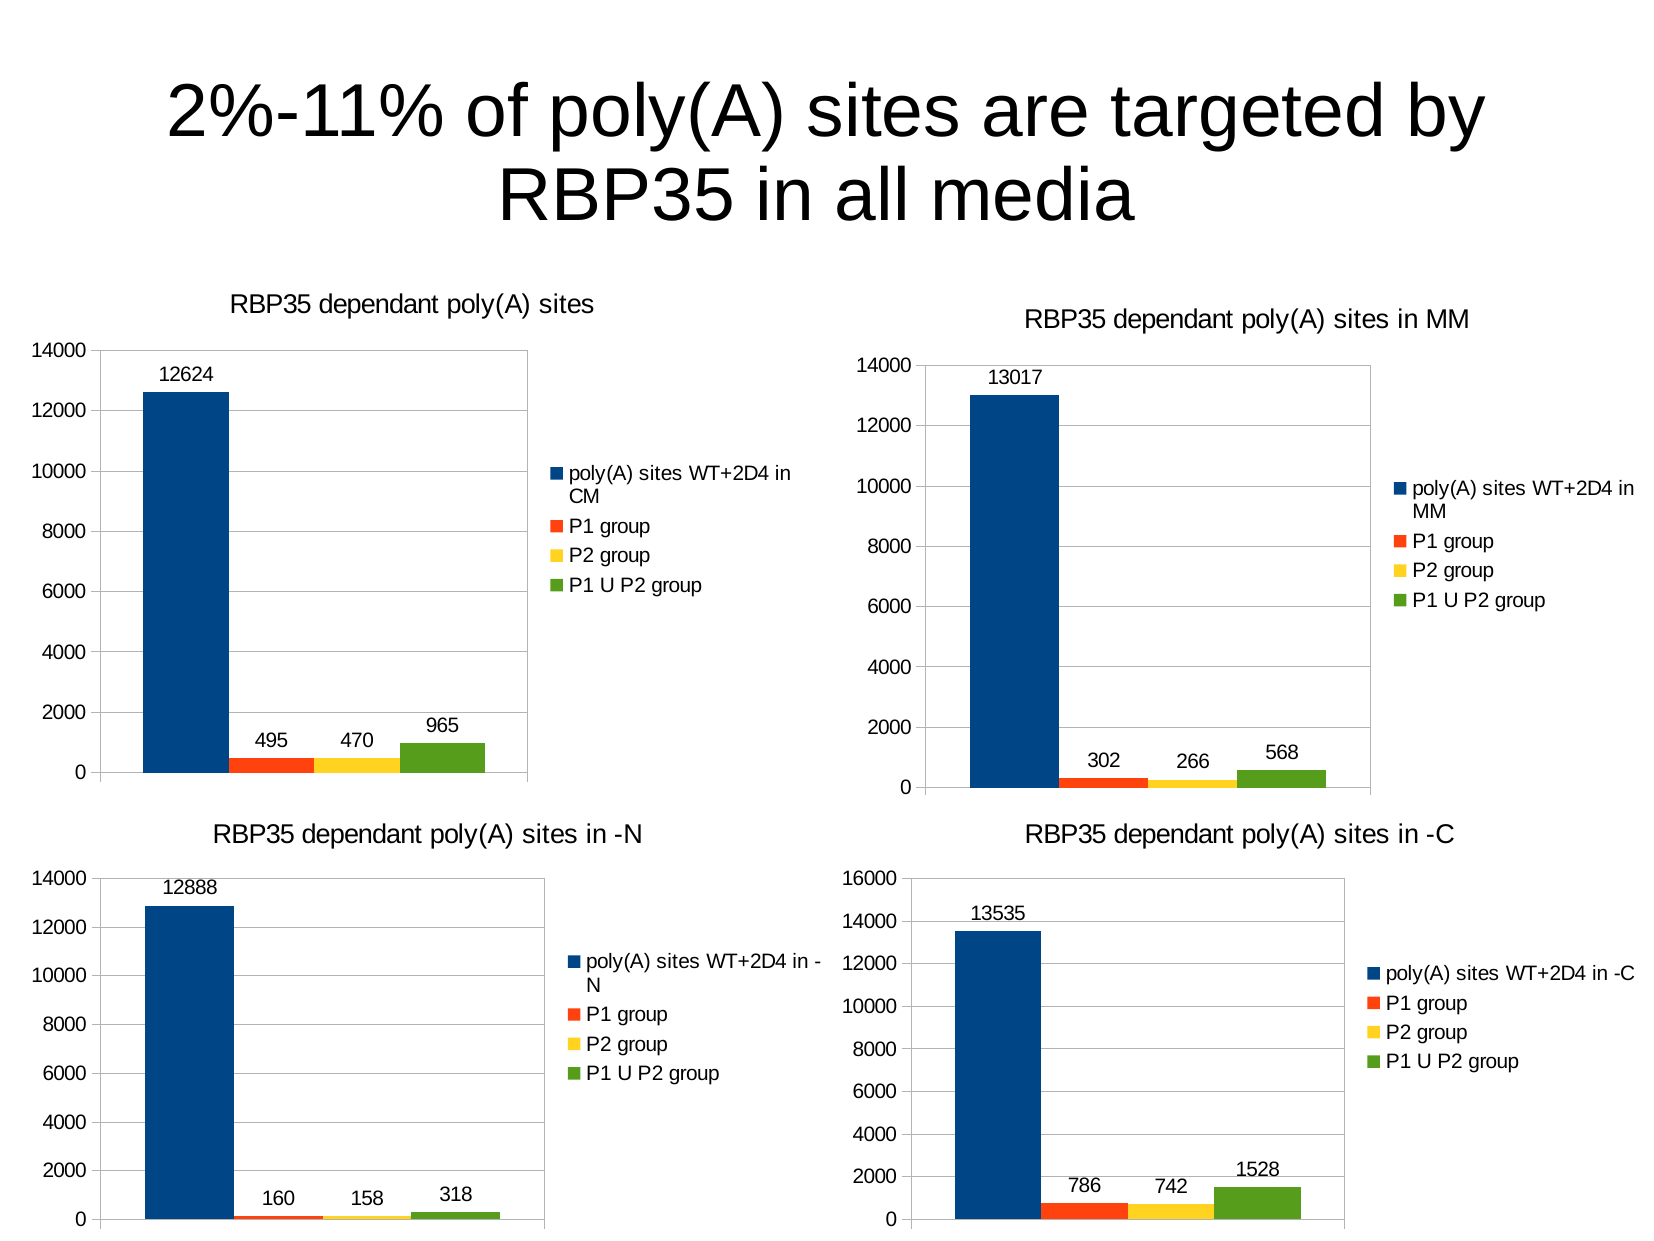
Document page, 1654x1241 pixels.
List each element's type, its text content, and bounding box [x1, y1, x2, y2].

title 2%-11% of poly(A) sites are targeted by RBP35 in all media [82, 49, 1571, 257]
chart [15, 263, 1654, 1241]
